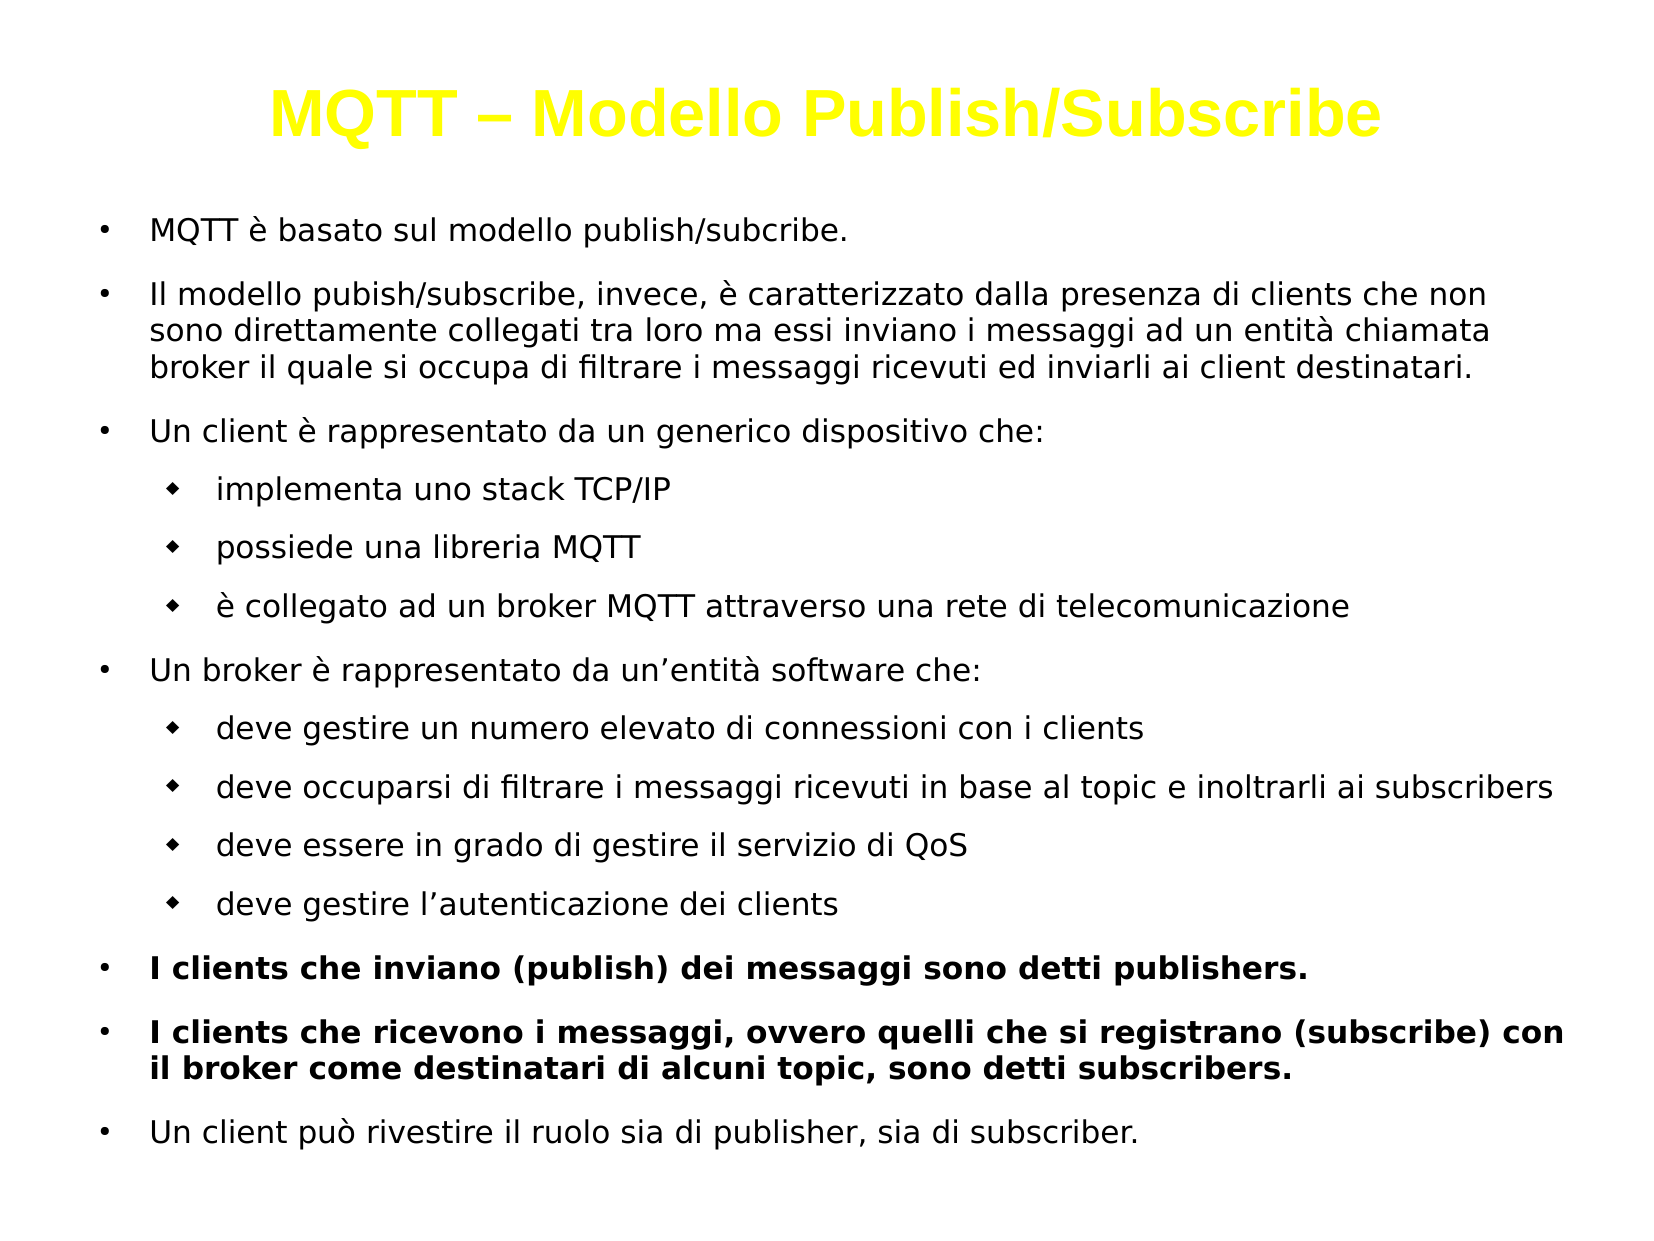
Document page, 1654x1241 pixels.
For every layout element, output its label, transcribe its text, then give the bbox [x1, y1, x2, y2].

list MQTT è basato sul modello publish/subcribe. Il modello pubish/subscribe, invece, è caratterizzato dalla presenza di clients che non sono direttamente collegati tra loro ma essi inviano i messaggi ad un entità chiamata broker il quale si occupa di filtrare i messaggi ricevuti ed inviarli ai client destinatari. Un client è rappresentato da un generico dispositivo che: implementa uno stack TCP/IP possiede una libreria MQTT è collegato ad un broker MQTT attraverso una rete di telecomunicazione Un broker è rappresentato da un’entità software che: deve gestire un numero elevato di connessioni con i clients deve occuparsi di filtrare i messaggi ricevuti in base al topic e inoltrarli ai subscribers deve essere in grado di gestire il servizio di QoS deve gestire l’autenticazione dei clients I clients che inviano (publish) dei messaggi sono detti publishers. I clients che ricevono i messaggi, ovvero quelli che si registrano (subscribe) con il broker come destinatari di alcuni topic, sono detti subscribers. Un client può rivestire il ruolo sia di publisher, sia di subscriber. [82, 212, 1571, 1170]
title MQTT – Modello Publish/Subscribe [82, 49, 1571, 178]
